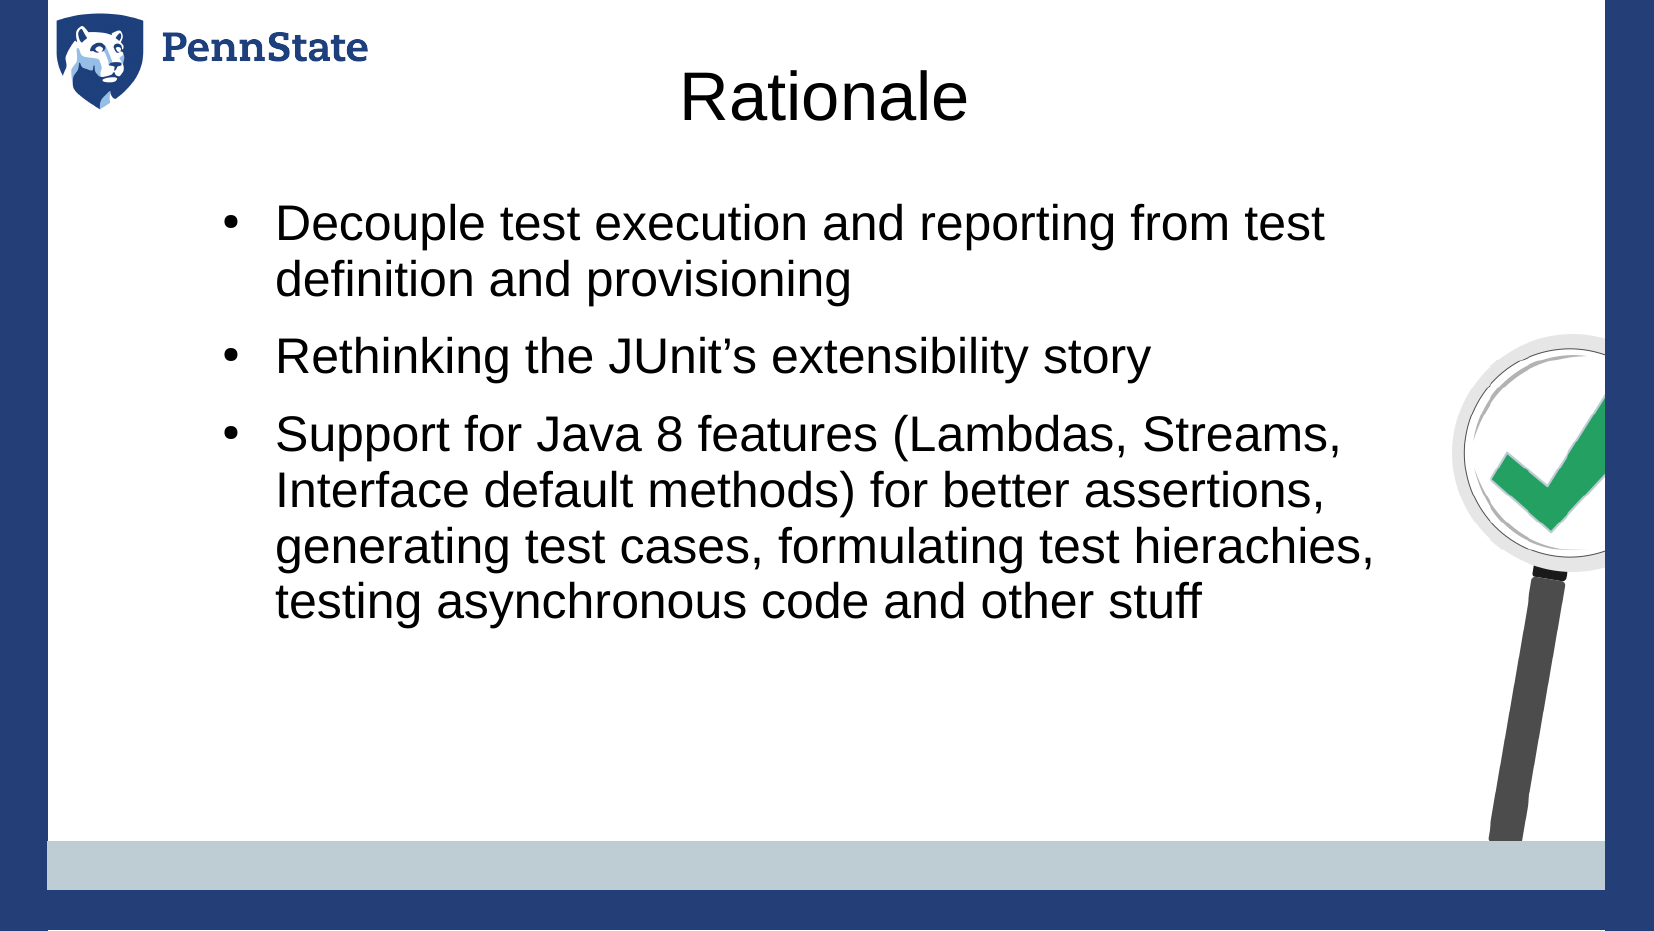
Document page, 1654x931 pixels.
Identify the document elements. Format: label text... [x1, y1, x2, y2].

list Decouple test execution and reporting from test definition and provisioning Rethinking the JUnit’s extensibility story Support for Java 8 features (Lambdas, Streams, Interface default methods) for better assertions, generating test cases, formulating test hierachies, testing asynchronous code and other stuff [204, 195, 1450, 691]
title Rationale [60, 19, 1591, 175]
picture [48, 0, 411, 152]
picture [1452, 334, 1605, 841]
